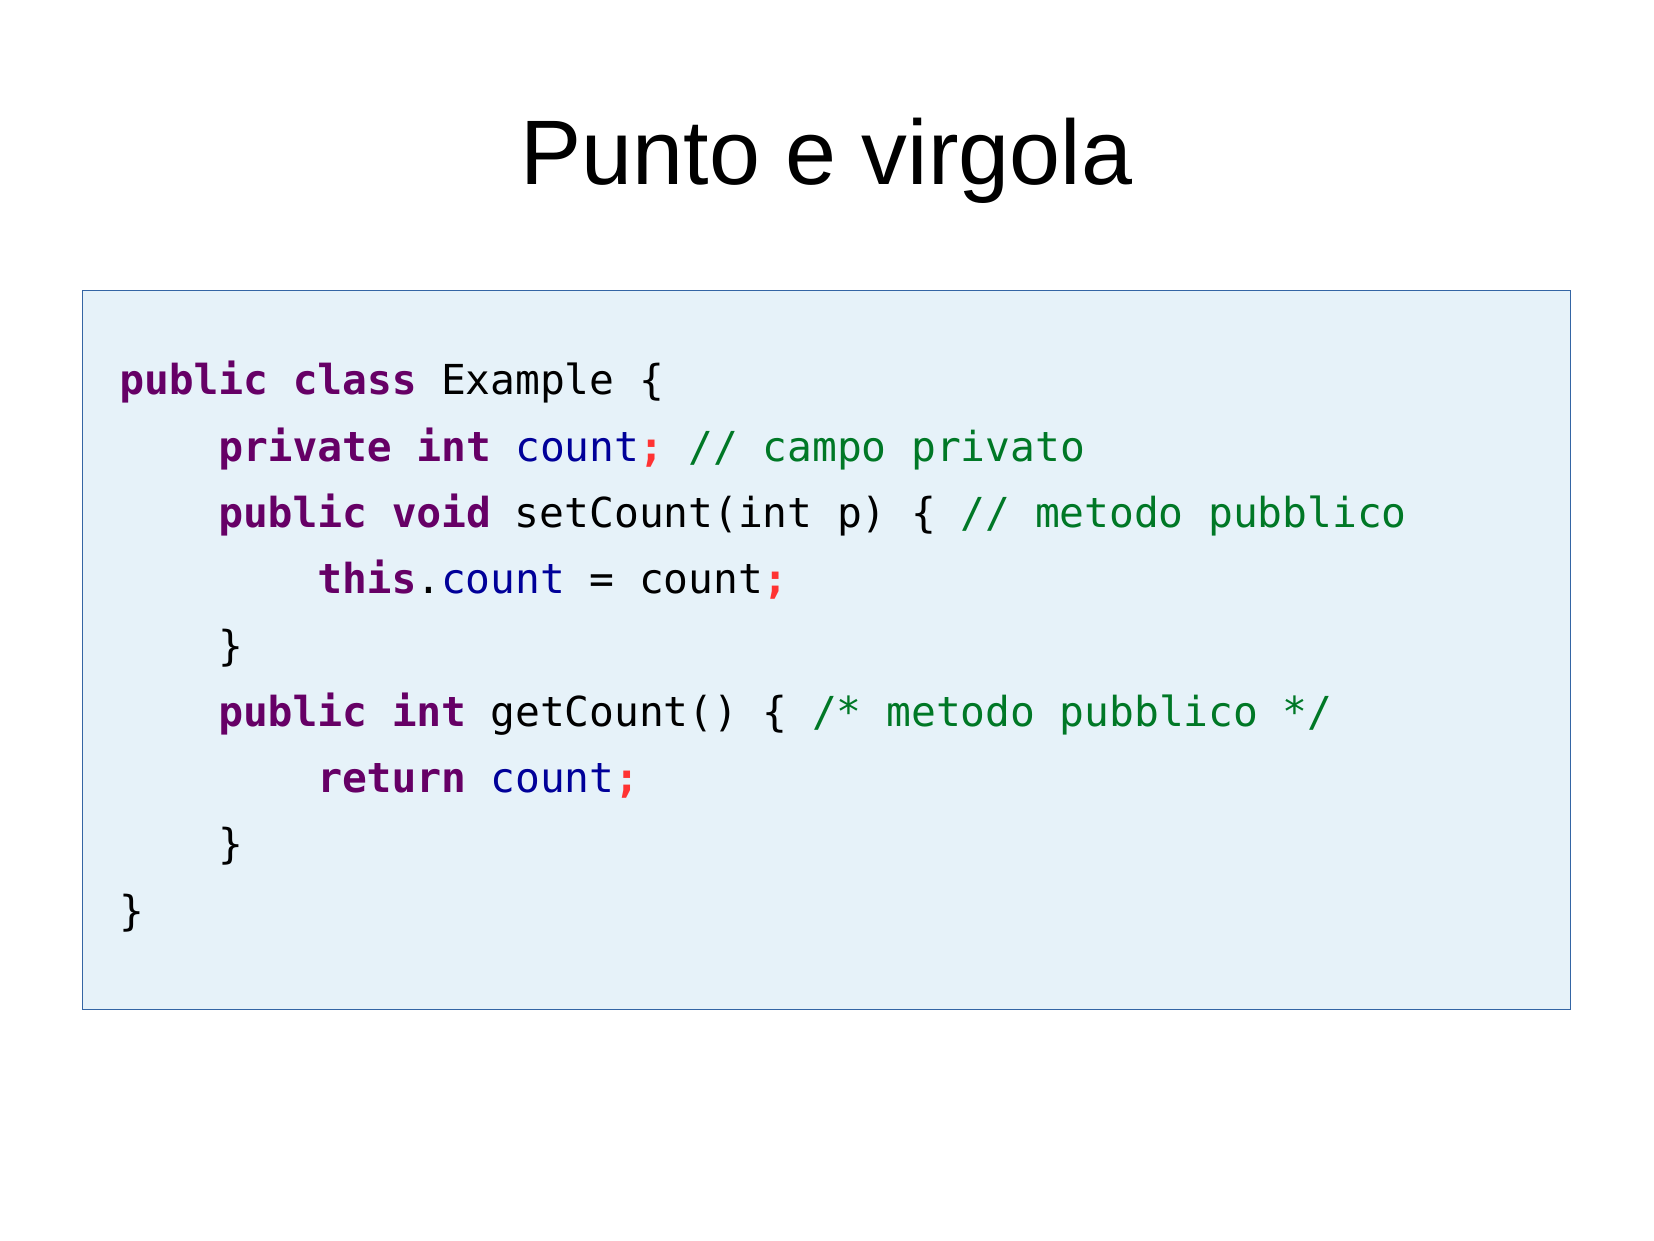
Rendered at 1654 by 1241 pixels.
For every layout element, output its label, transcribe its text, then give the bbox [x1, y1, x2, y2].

list public class Example { private int count; // campo privato public void setCount(int p) { // metodo pubblico this.count = count; } public int getCount() { /* metodo pubblico */ return count; } } [82, 290, 1571, 1010]
title Punto e virgola [82, 49, 1571, 257]
